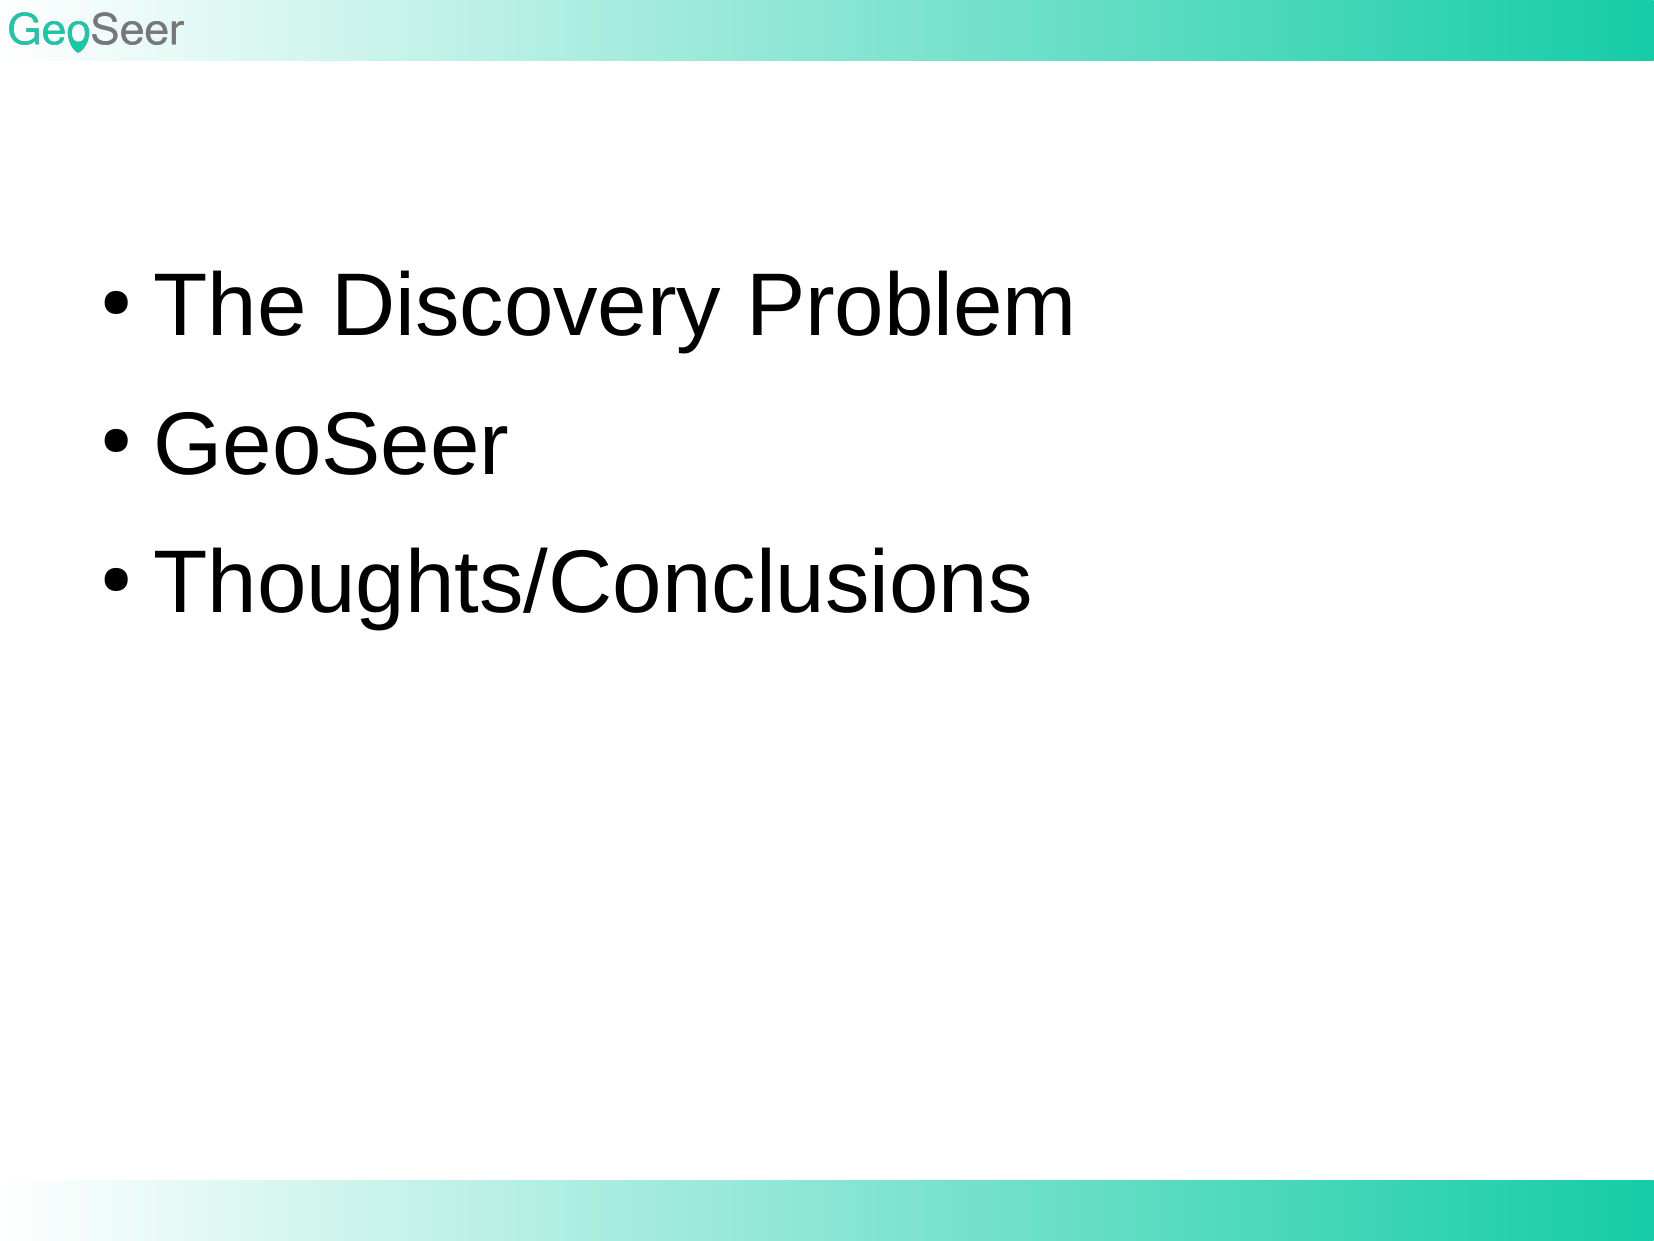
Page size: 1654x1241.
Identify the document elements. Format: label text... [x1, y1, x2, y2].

list The Discovery Problem GeoSeer Thoughts/Conclusions [82, 255, 1571, 1087]
picture [7, 10, 186, 55]
